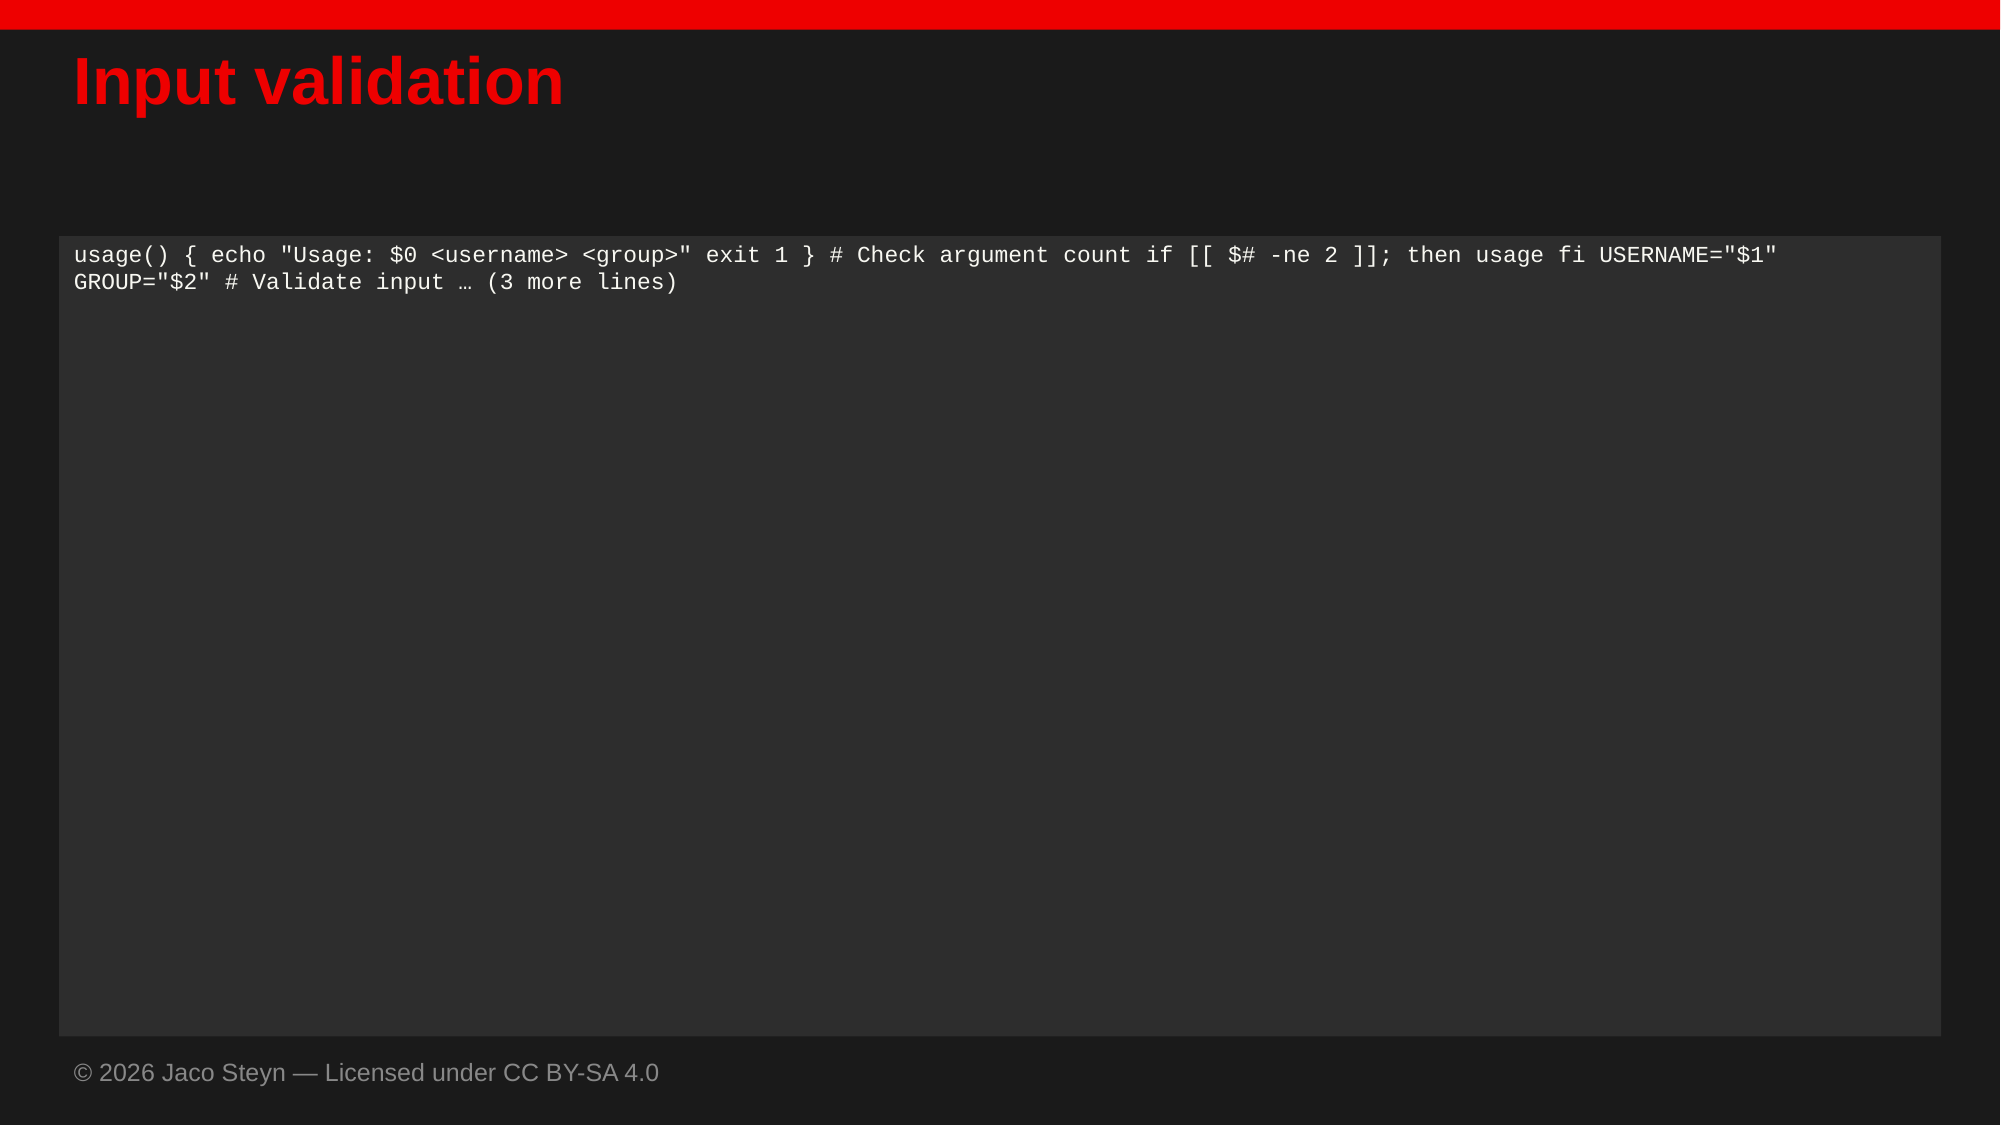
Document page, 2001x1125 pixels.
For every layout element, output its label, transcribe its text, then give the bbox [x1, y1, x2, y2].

text_box usage() { echo "Usage: $0 <username> <group>" exit 1 } # Check argument count if [[ $# -ne 2 ]]; then usage fi USERNAME="$1" GROUP="$2" # Validate input … (3 more lines) [59, 236, 1942, 1037]
text_box © 2026 Jaco Steyn — Licensed under CC BY-SA 4.0 [59, 1051, 1942, 1093]
text_box [0, 0, 2001, 30]
text_box Input validation [59, 36, 1942, 208]
